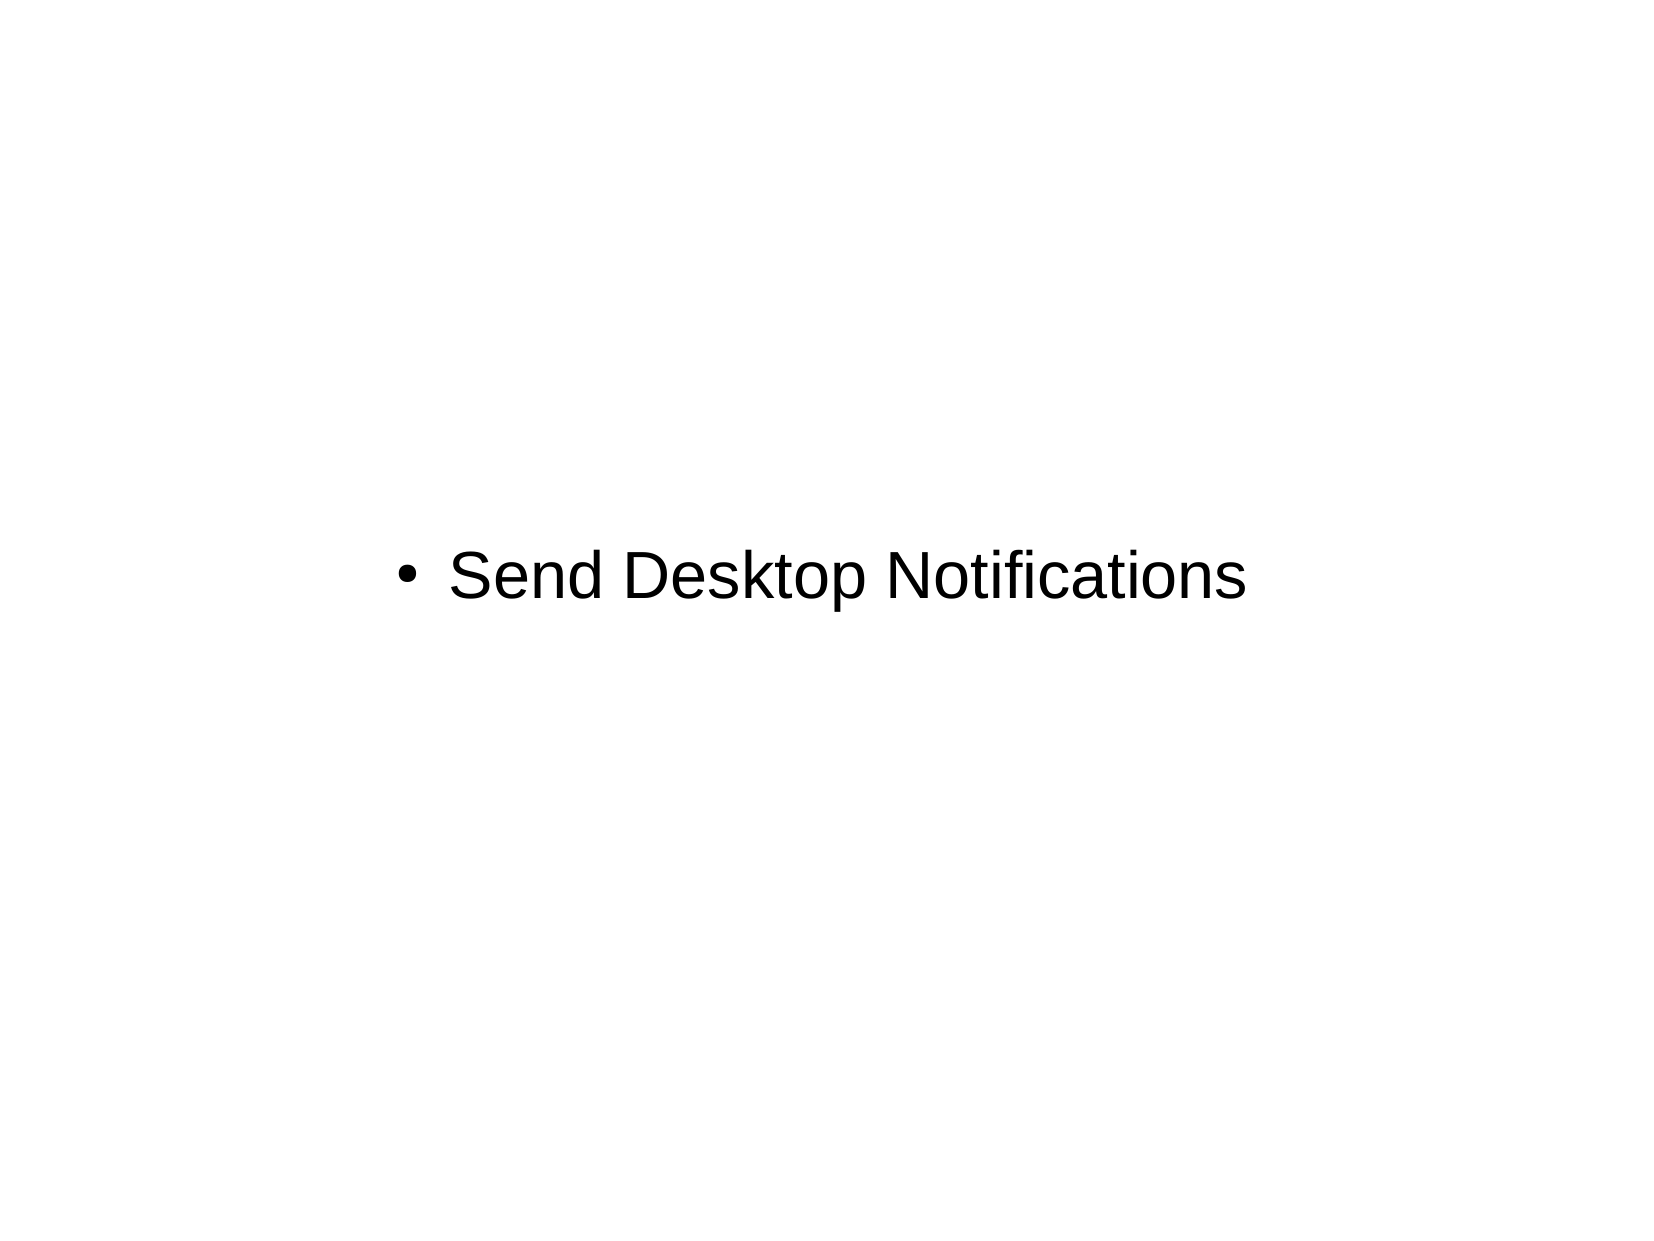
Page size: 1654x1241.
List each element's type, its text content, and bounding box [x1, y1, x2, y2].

list Send Desktop Notifications [377, 538, 1264, 650]
